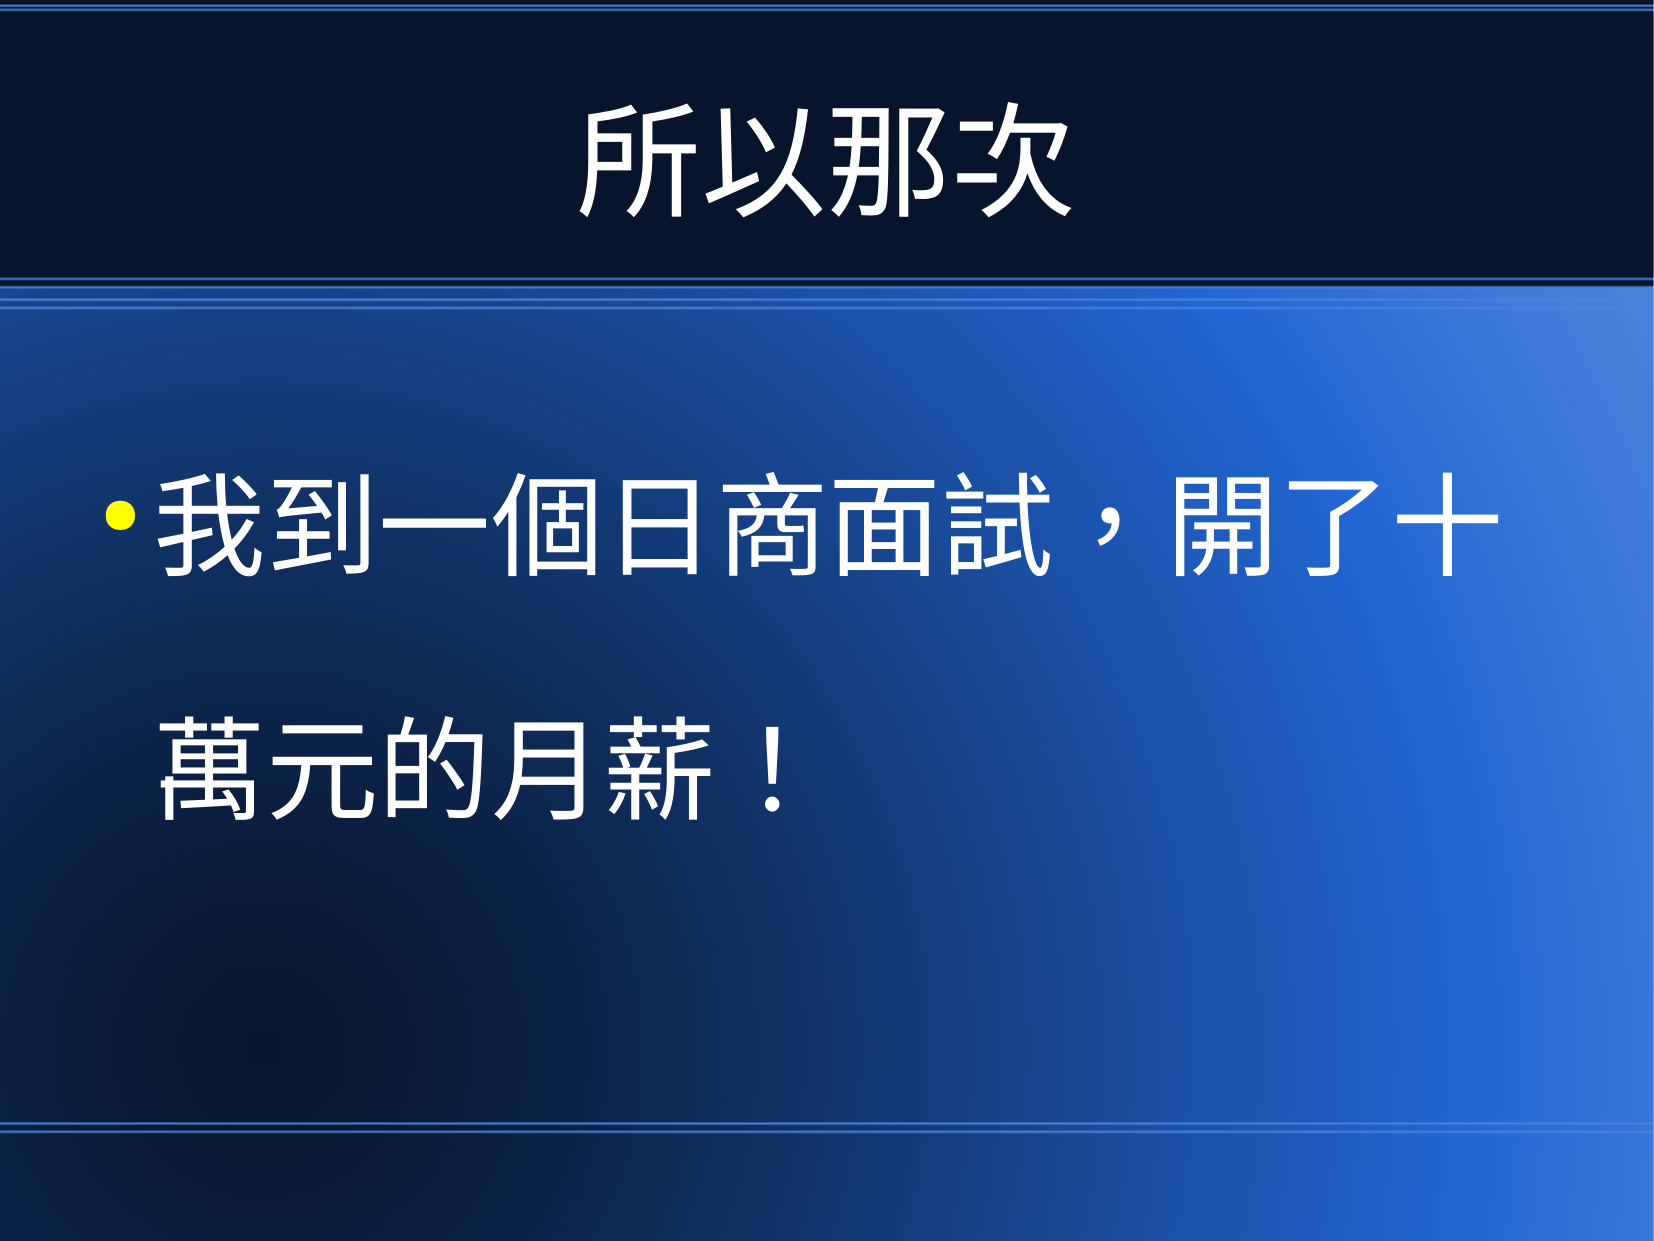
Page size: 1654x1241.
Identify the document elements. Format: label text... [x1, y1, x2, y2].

list 我到一個日商面試，開了十萬元的月薪！ [82, 355, 1571, 1241]
title 所以那次 [82, 49, 1571, 257]
picture [0, 0, 1654, 1241]
